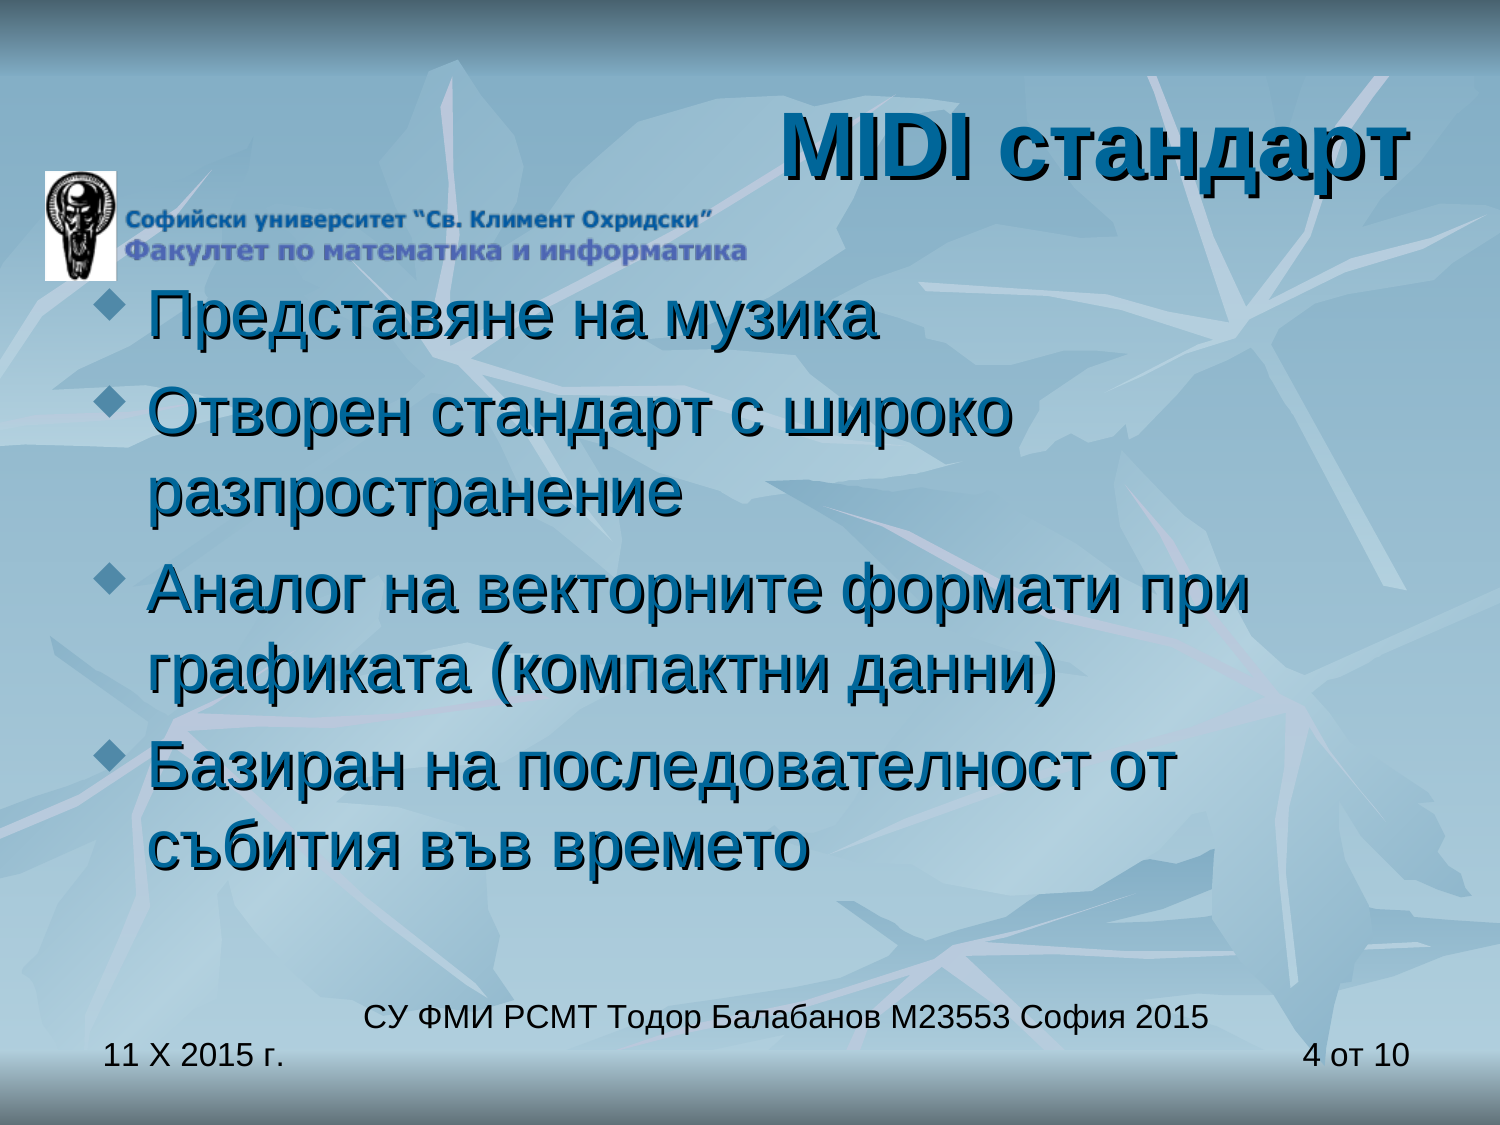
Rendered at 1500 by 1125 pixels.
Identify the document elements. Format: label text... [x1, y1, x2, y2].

picture [45, 171, 747, 281]
list Представяне на музика Отворен стандарт с широко разпространение Аналог на векторните формати при графиката (компактни данни) Базиран на последователност от събития във времето [75, 262, 1426, 1006]
title MIDI стандарт [75, 45, 1426, 234]
